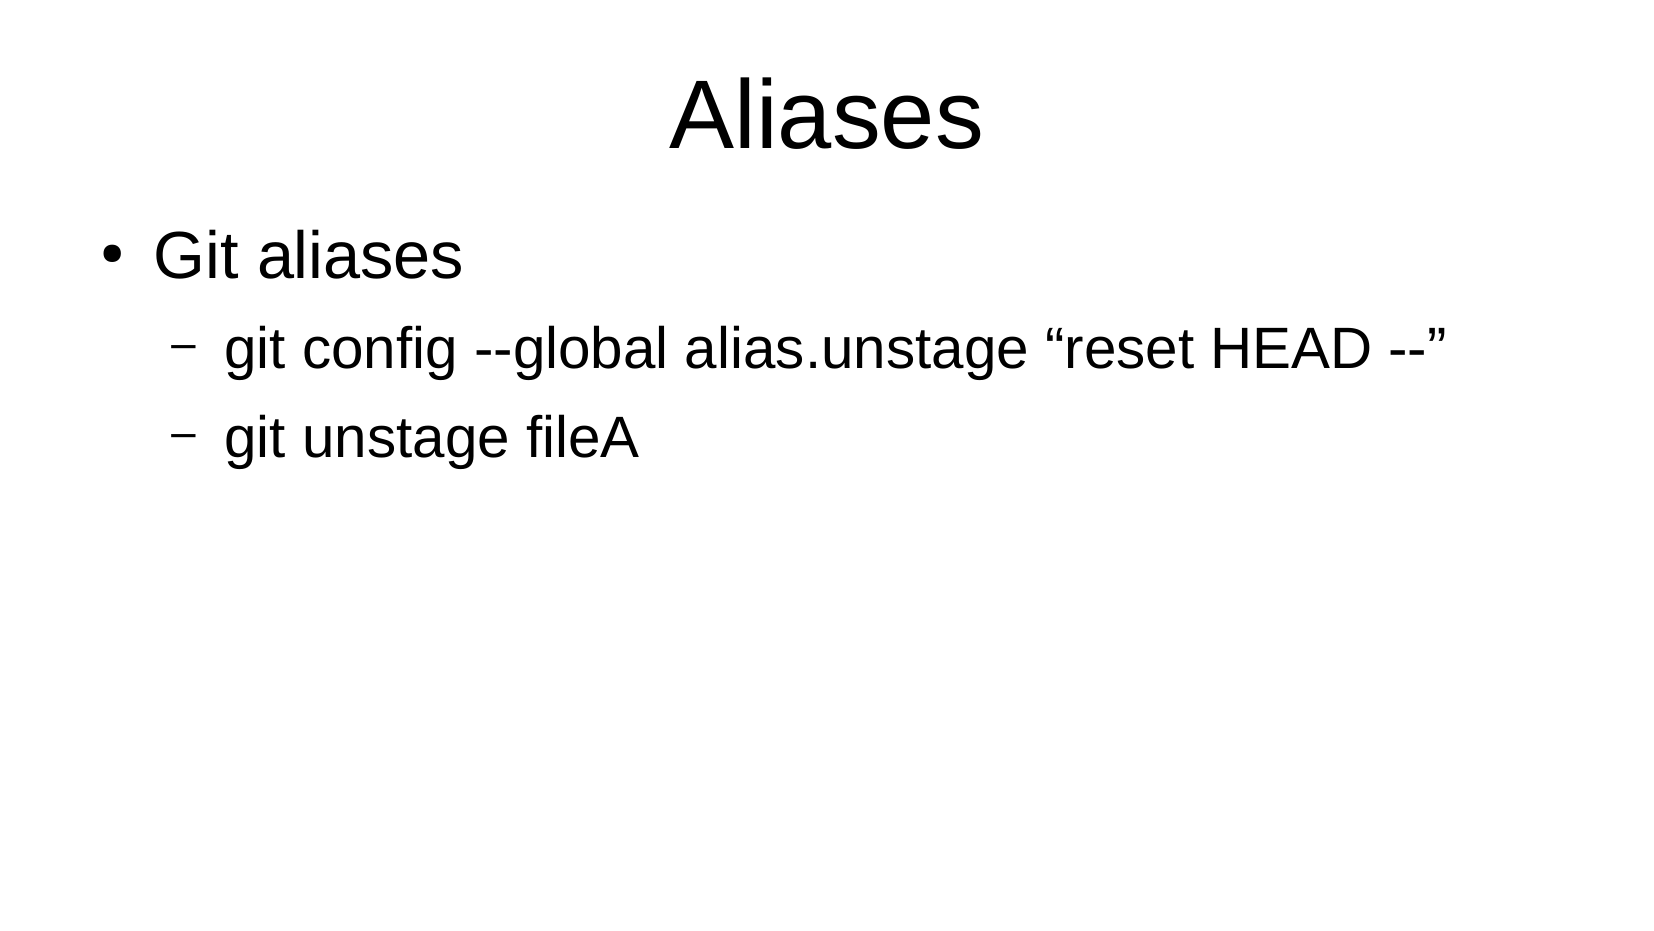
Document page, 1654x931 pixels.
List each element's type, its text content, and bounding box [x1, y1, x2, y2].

list Git aliases git config --global alias.unstage “reset HEAD --” git unstage fileA [82, 217, 1571, 757]
title Aliases [82, 37, 1571, 193]
